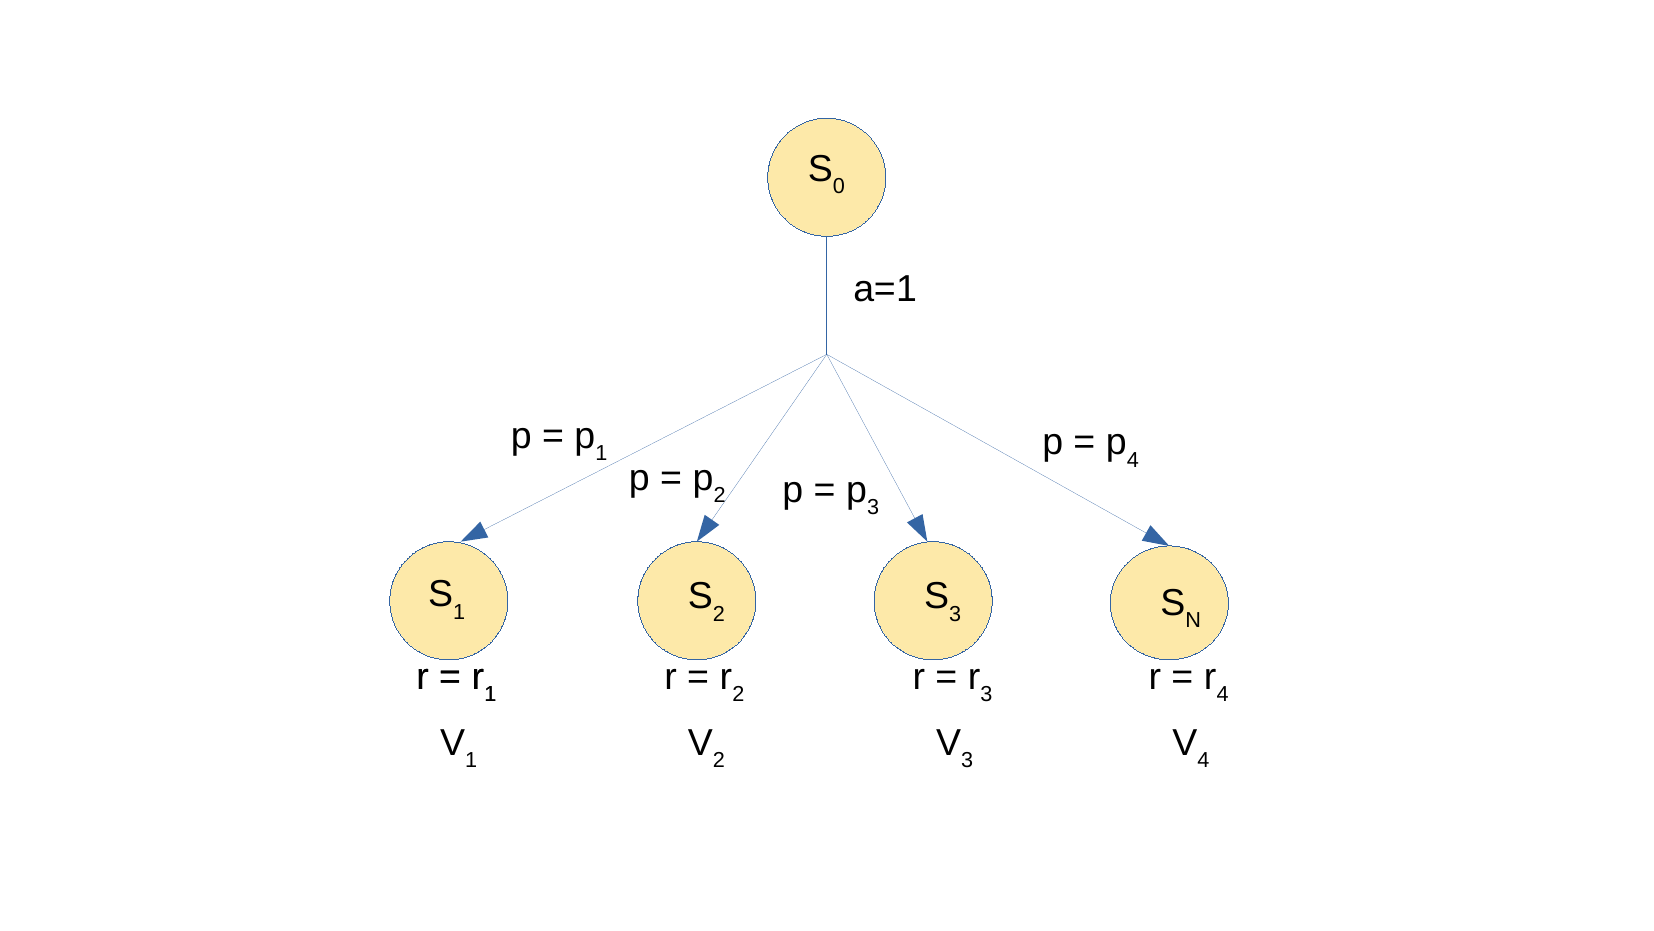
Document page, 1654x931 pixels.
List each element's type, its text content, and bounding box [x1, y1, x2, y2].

text_box a=1 [838, 259, 981, 331]
text_box p = p1 [496, 406, 638, 473]
text_box S1 [413, 565, 485, 634]
text_box SN [1145, 573, 1217, 643]
text_box p = p4 [1027, 413, 1170, 480]
text_box r = r2 [649, 647, 792, 714]
text_box p = p3 [767, 460, 910, 527]
text_box [874, 541, 1016, 648]
text_box [637, 541, 756, 647]
text_box [389, 541, 508, 647]
text_box S0 [793, 139, 865, 209]
text_box S3 [909, 567, 981, 637]
text_box V1 [425, 713, 544, 780]
text_box [767, 118, 886, 237]
text_box V3 [921, 714, 1040, 780]
text_box V2 [673, 713, 792, 780]
text_box [1110, 545, 1229, 648]
text_box r = r1 [401, 647, 544, 714]
text_box S2 [673, 567, 745, 637]
text_box r = r3 [897, 647, 1040, 714]
text_box V4 [1157, 713, 1276, 780]
text_box p = p2 [614, 448, 756, 515]
text_box r = r4 [1133, 647, 1276, 714]
